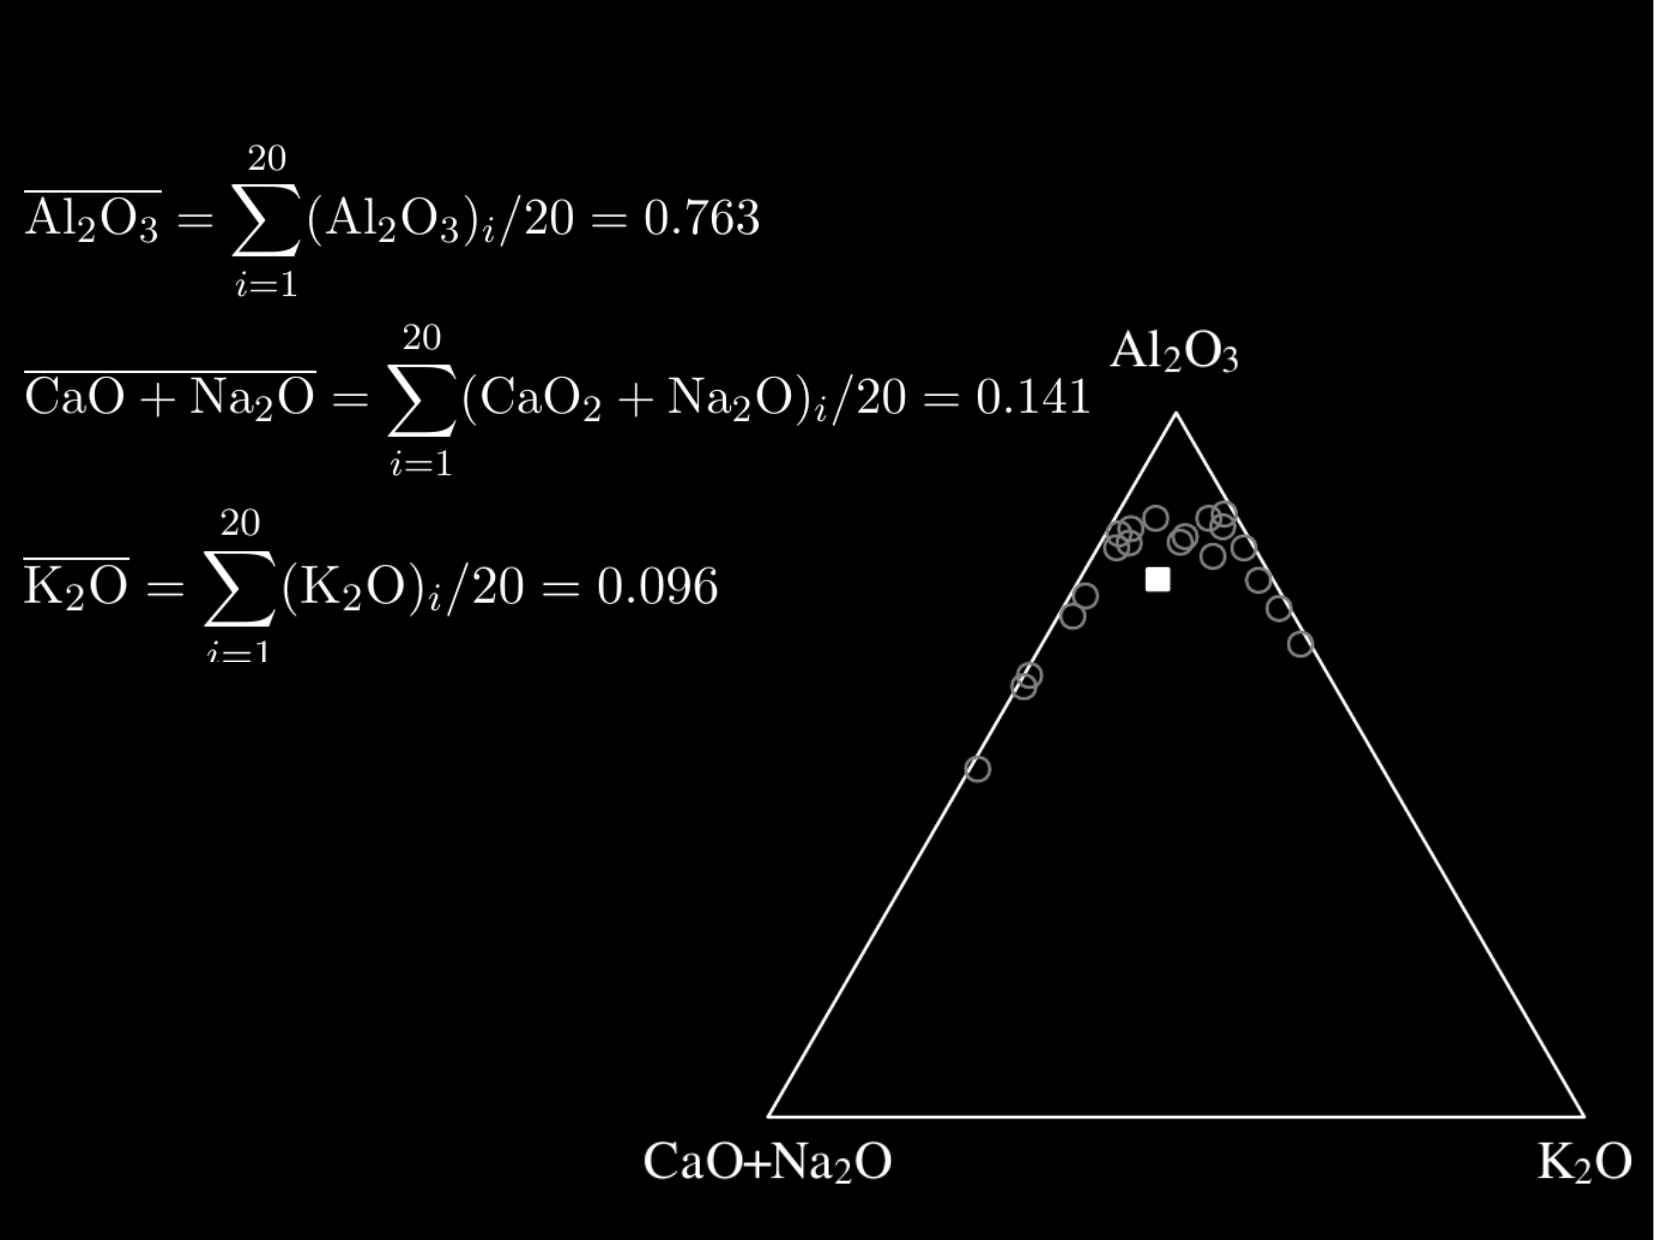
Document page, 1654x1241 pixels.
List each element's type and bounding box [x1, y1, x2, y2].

picture [11, 129, 1647, 1198]
